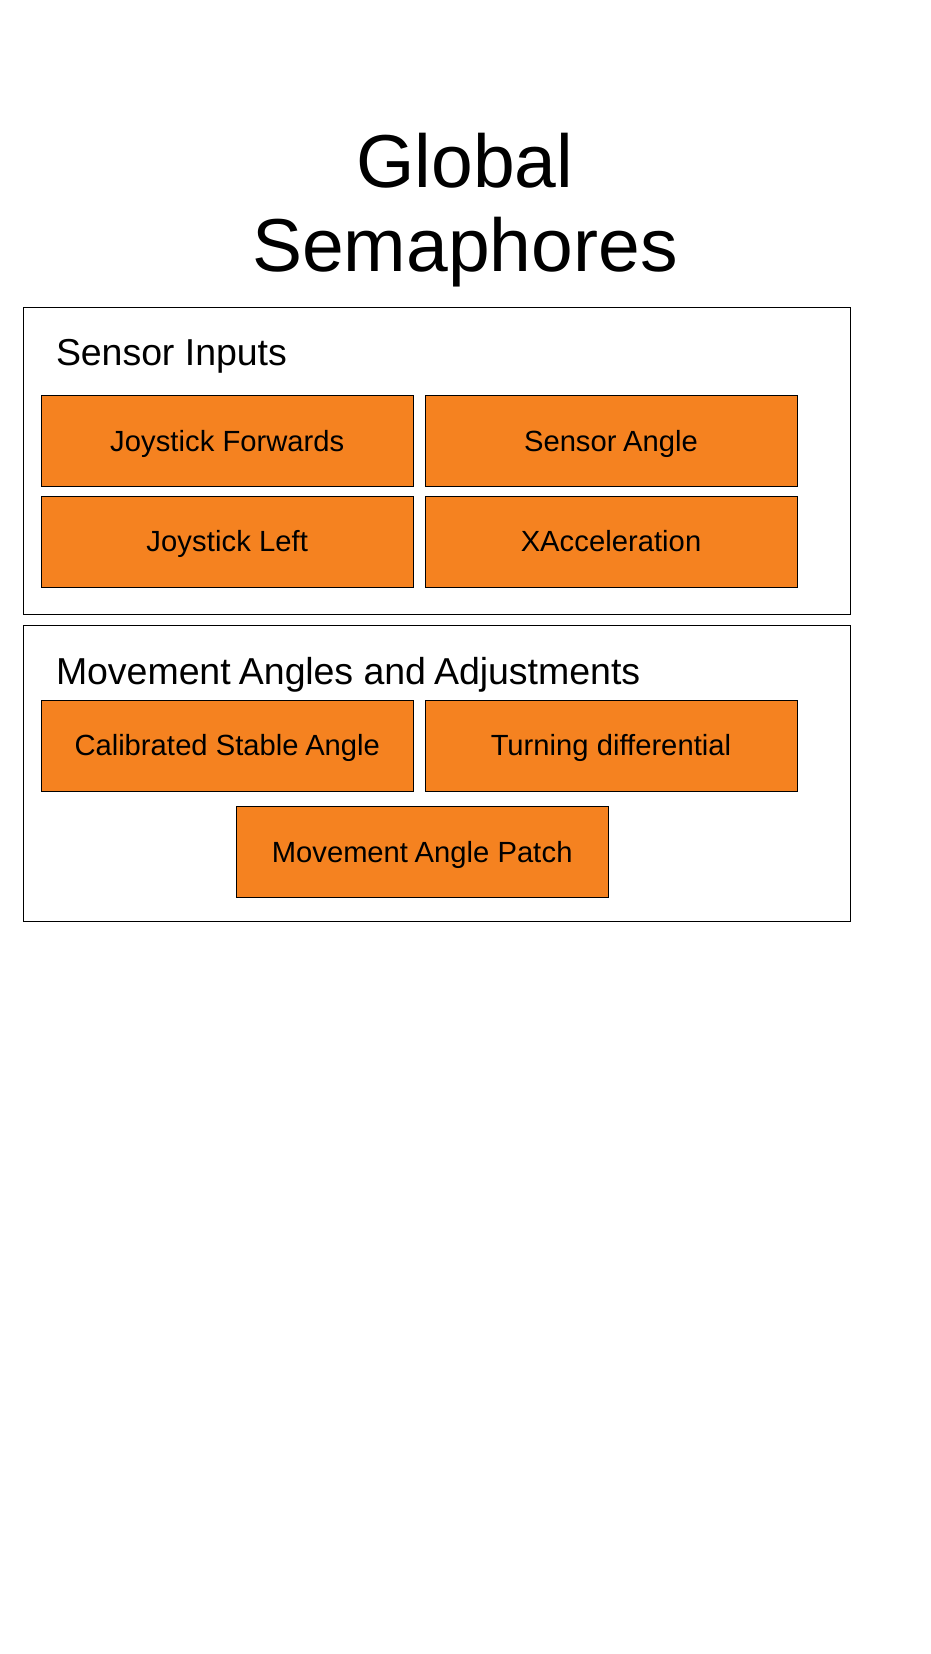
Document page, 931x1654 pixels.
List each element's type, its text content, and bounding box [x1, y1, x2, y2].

text_box Calibrated Stable Angle [41, 742, 414, 792]
text_box Turning differential [425, 700, 798, 792]
text_box Joystick Forwards [41, 395, 414, 487]
text_box Joystick Left [41, 496, 414, 588]
text_box [23, 307, 851, 615]
text_box XAcceleration [425, 496, 798, 588]
text_box Movement Angle Patch [236, 806, 609, 898]
text_box Sensor Inputs [41, 324, 325, 381]
title Global Semaphores [46, 65, 884, 342]
text_box Sensor Angle [425, 395, 798, 487]
text_box Movement Angles and Adjustments [41, 642, 697, 742]
text_box [23, 625, 851, 922]
